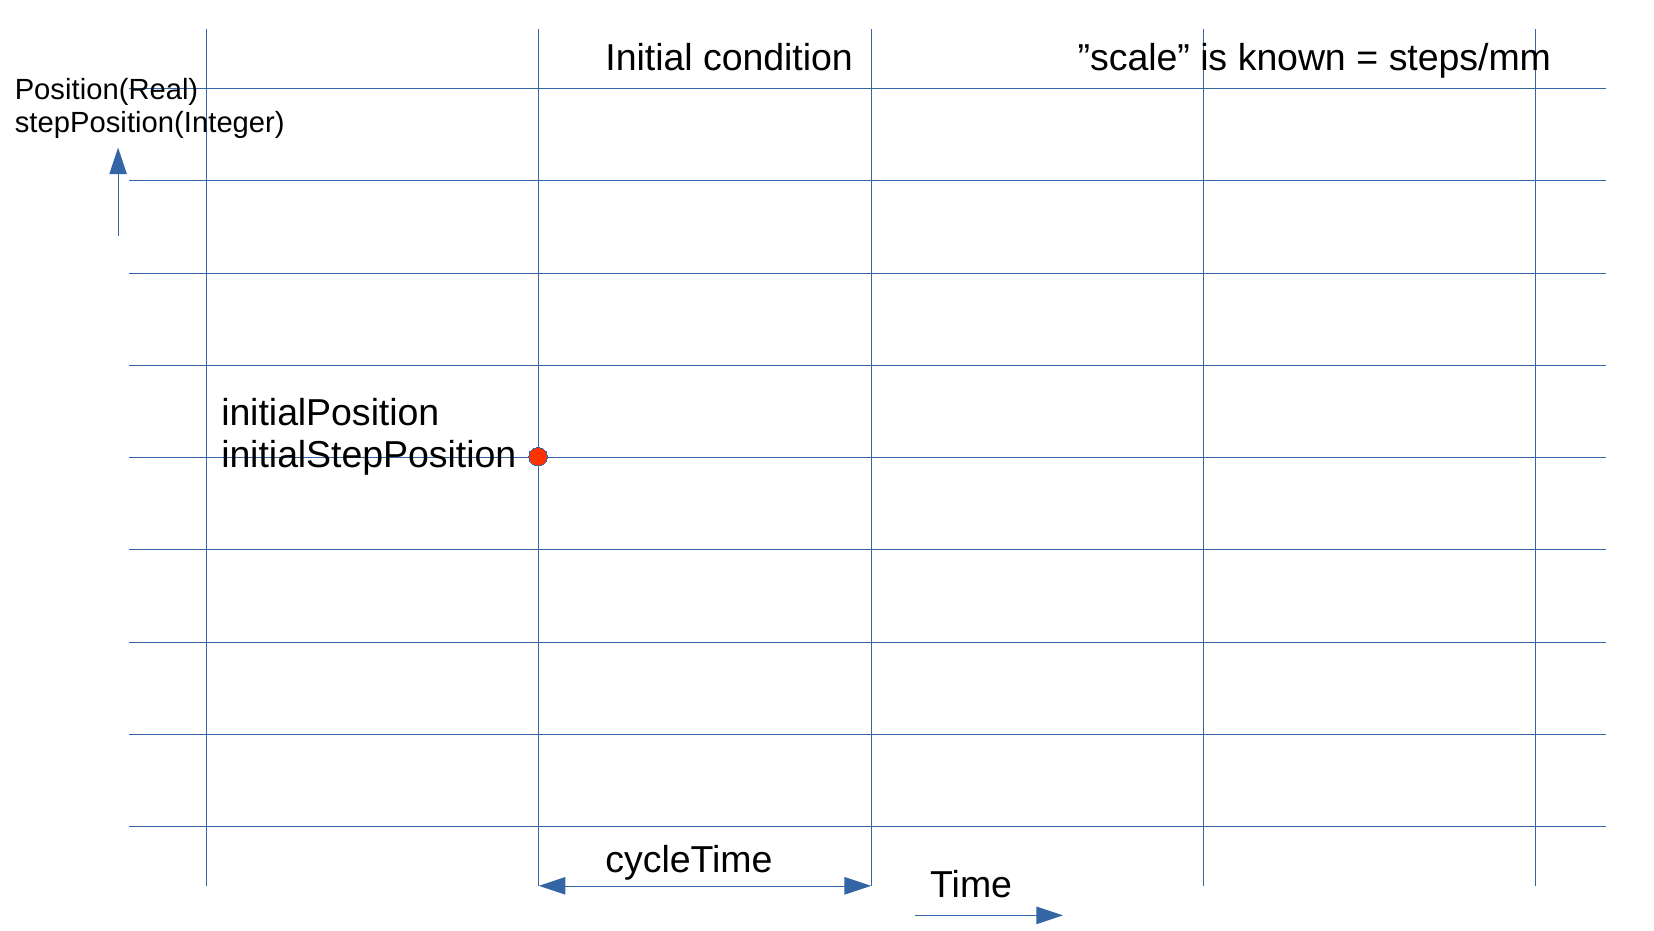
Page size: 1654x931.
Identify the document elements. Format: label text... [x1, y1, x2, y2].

text_box ”scale” is known = steps/mm [1062, 29, 1625, 129]
text_box cycleTime [590, 831, 827, 886]
text_box Time [915, 856, 1034, 916]
text_box Position(Real) stepPosition(Integer) [0, 65, 325, 207]
text_box Initial condition [590, 29, 1004, 87]
text_box initialPosition initialStepPosition [206, 383, 591, 525]
